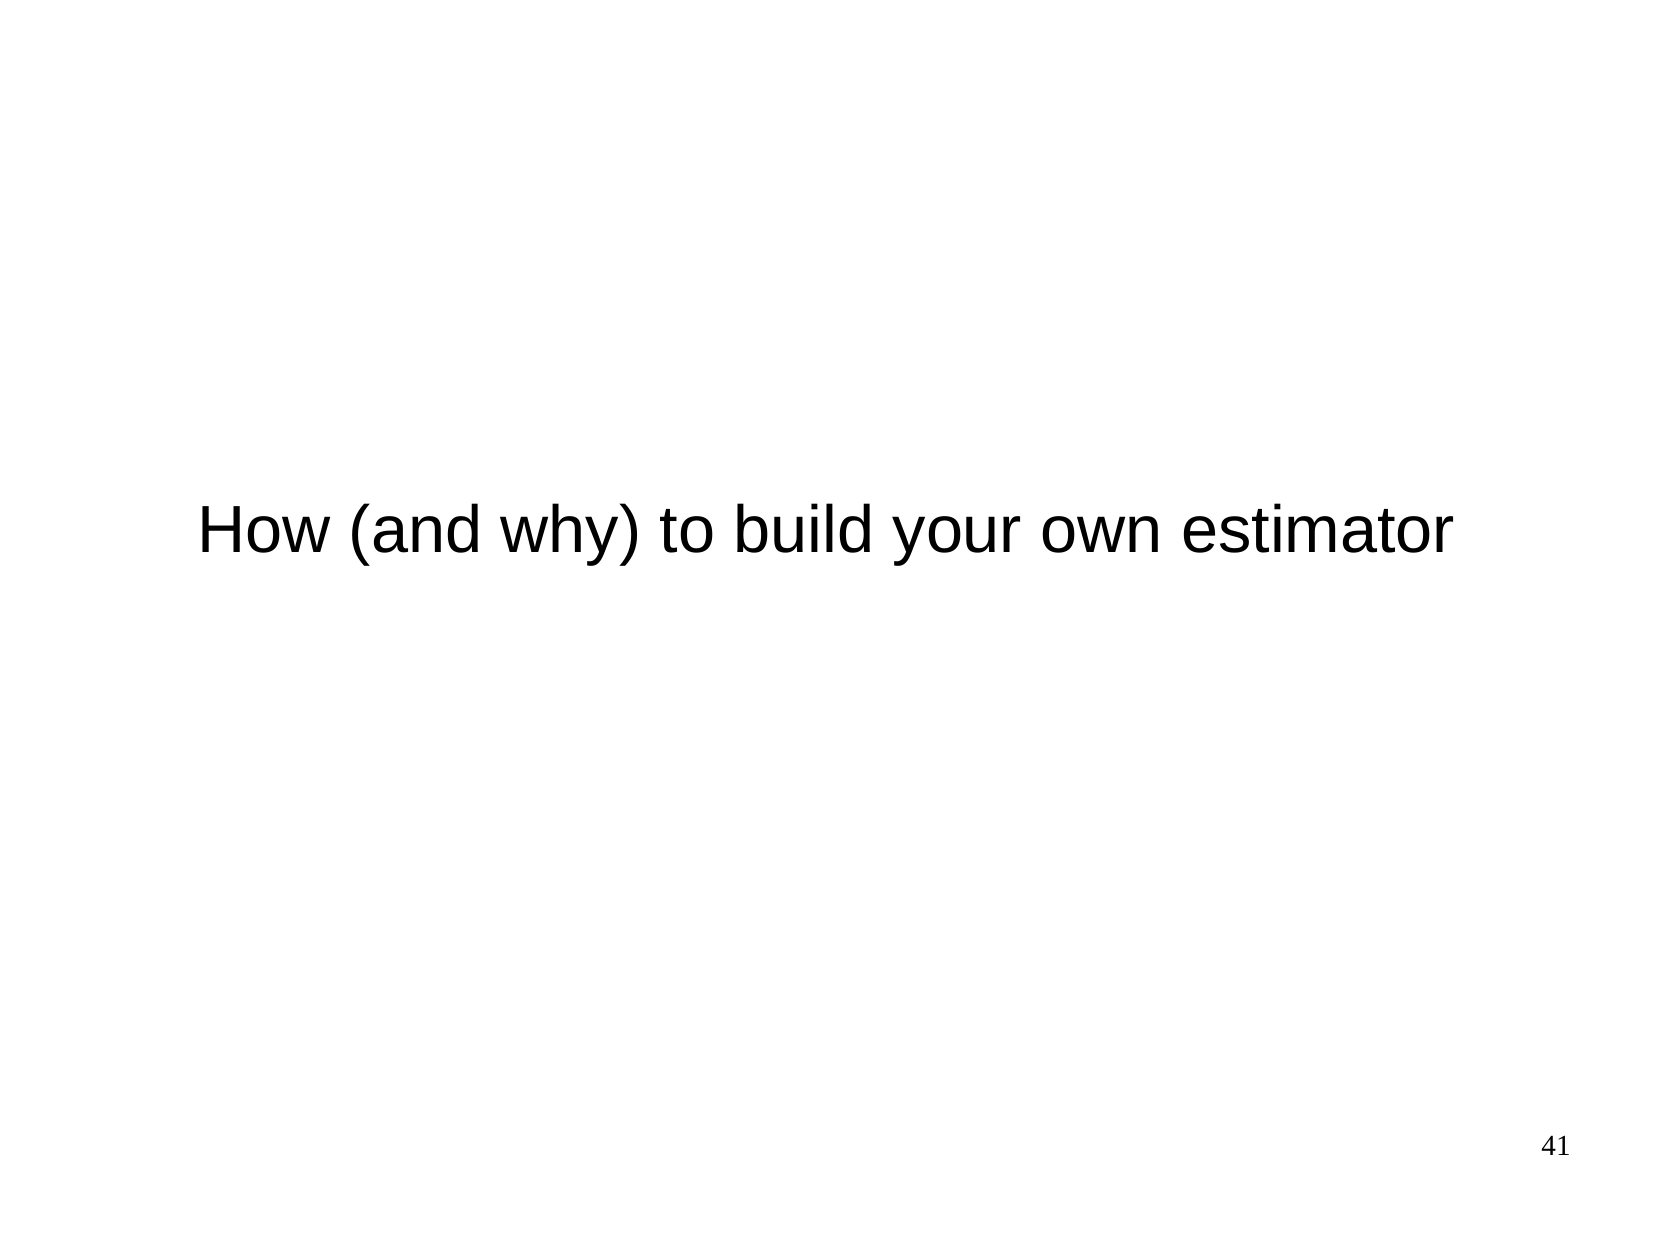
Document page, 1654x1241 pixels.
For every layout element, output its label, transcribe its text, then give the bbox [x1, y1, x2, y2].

subtitle How (and why) to build your own estimator [82, 49, 1571, 1010]
